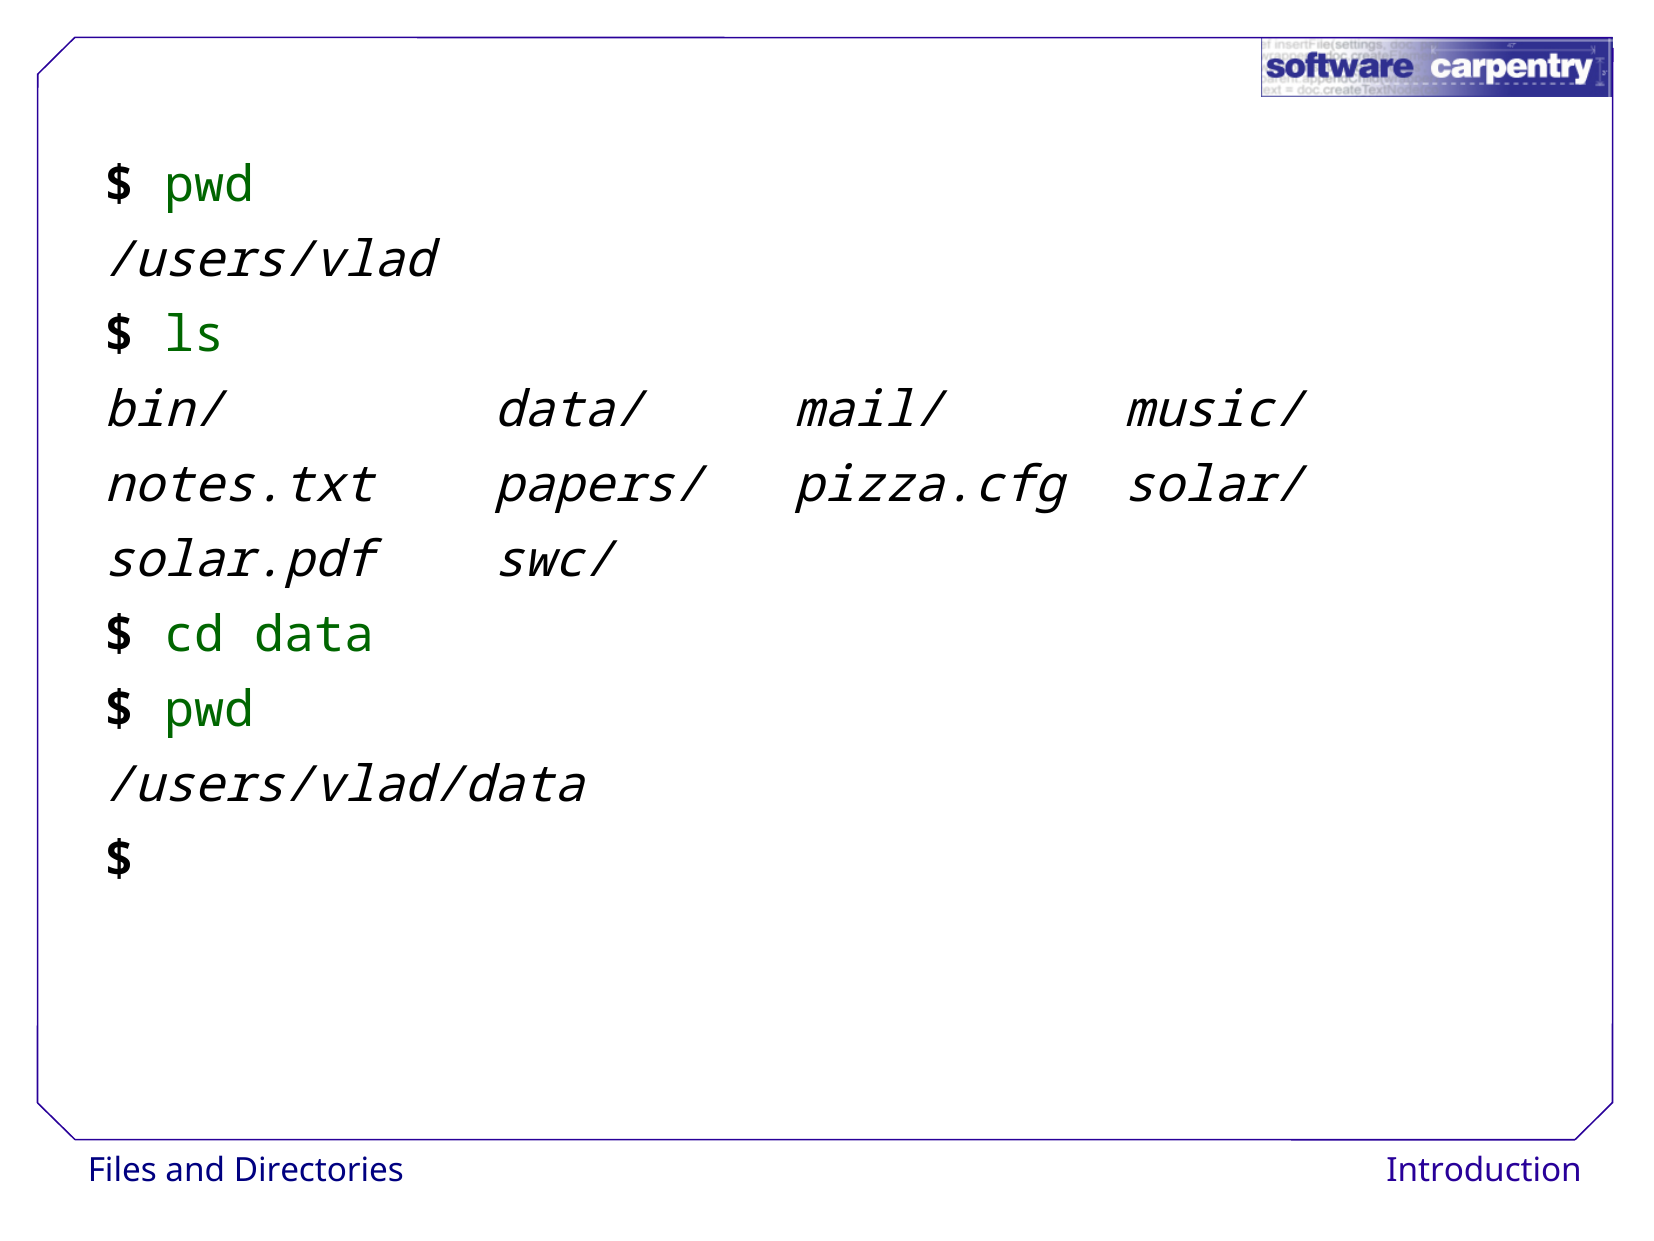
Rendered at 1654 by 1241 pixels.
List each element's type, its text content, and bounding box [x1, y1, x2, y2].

text_box $ pwd /users/vlad $ ls bin/ data/ mail/ music/ notes.txt papers/ pizza.cfg solar/ solar.pdf swc/ $ cd data $ pwd /users/vlad/data $ [89, 128, 1512, 1037]
picture [1261, 39, 1613, 97]
